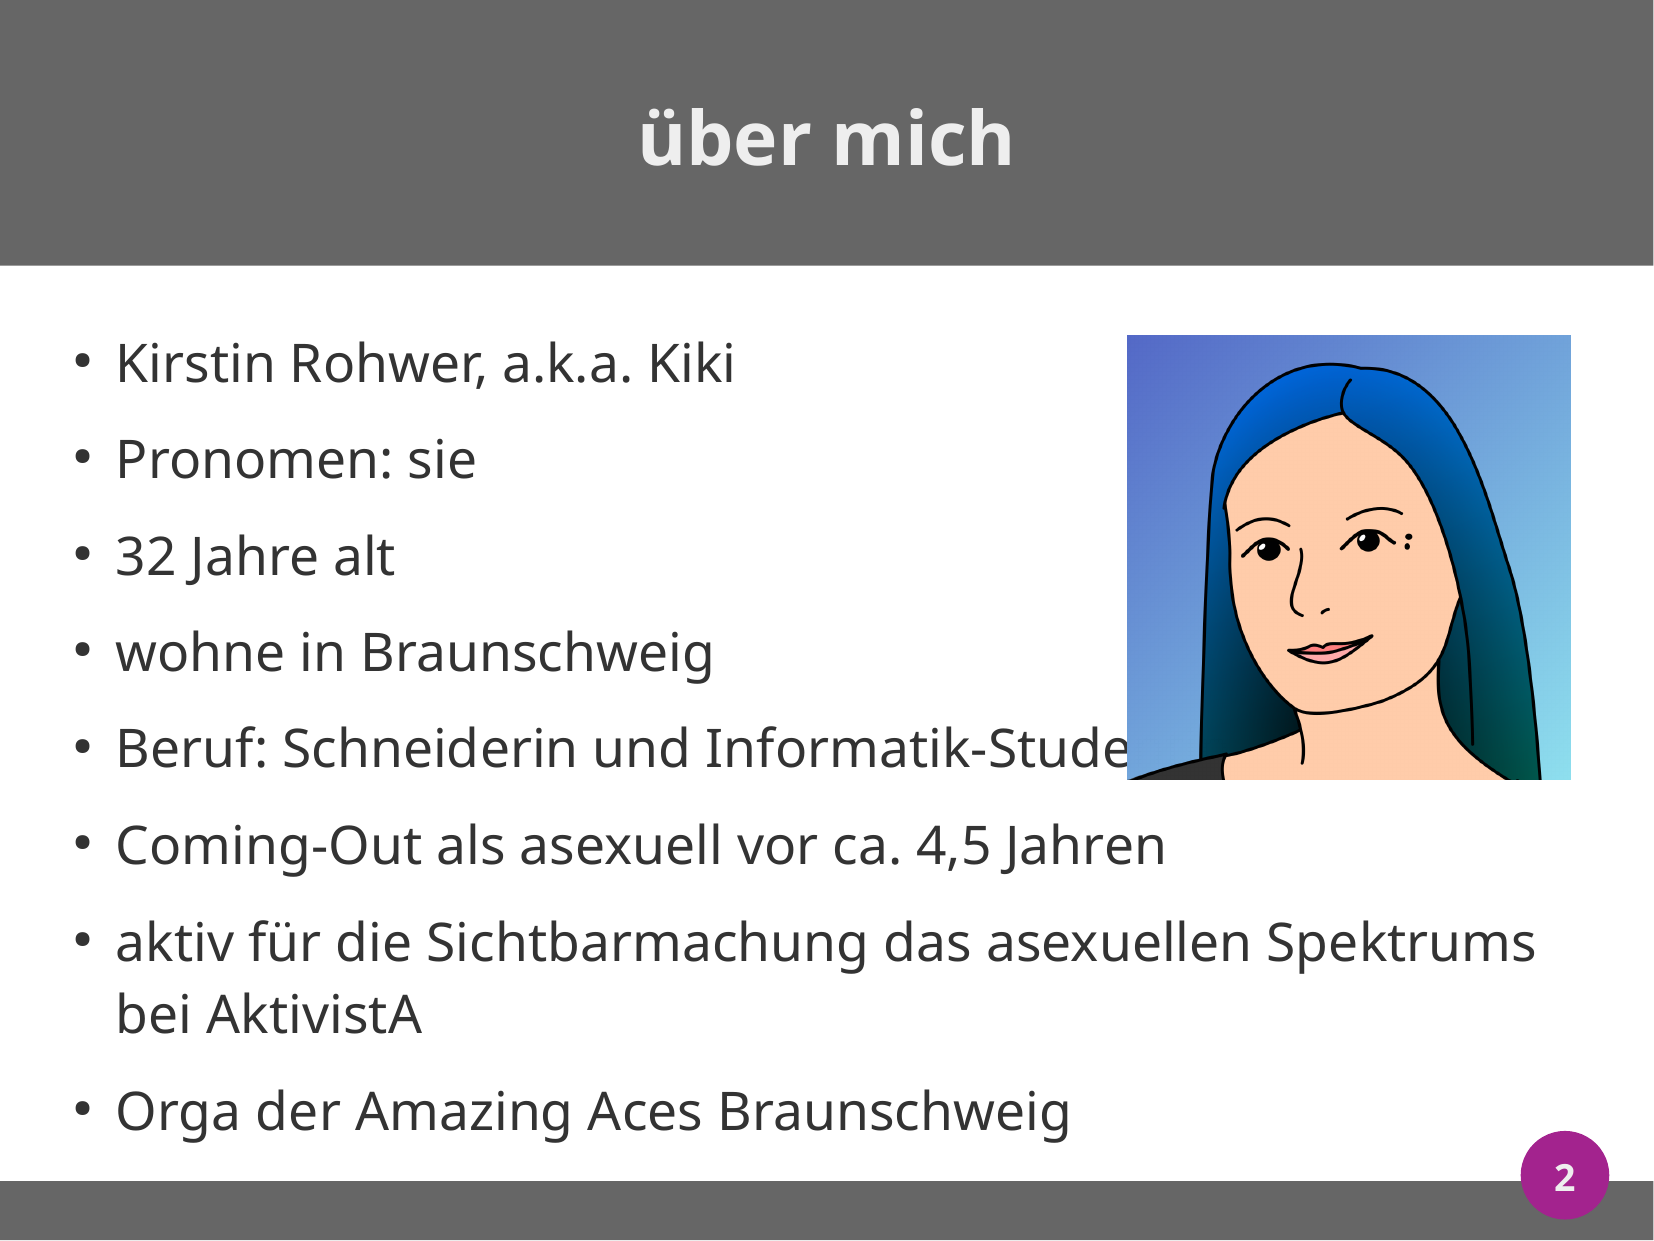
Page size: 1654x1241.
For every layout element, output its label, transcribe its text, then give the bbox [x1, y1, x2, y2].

title über mich [59, 11, 1595, 260]
picture [1127, 335, 1571, 780]
list Kirstin Rohwer, a.k.a. Kiki Pronomen: sie 32 Jahre alt wohne in Braunschweig Beruf: Schneiderin und Informatik-Studentin Coming-Out als asexuell vor ca. 4,5 Jahren aktiv für die Sichtbarmachung das asexuellen Spektrums bei AktivistA Orga der Amazing Aces Braunschweig [59, 324, 1595, 1152]
